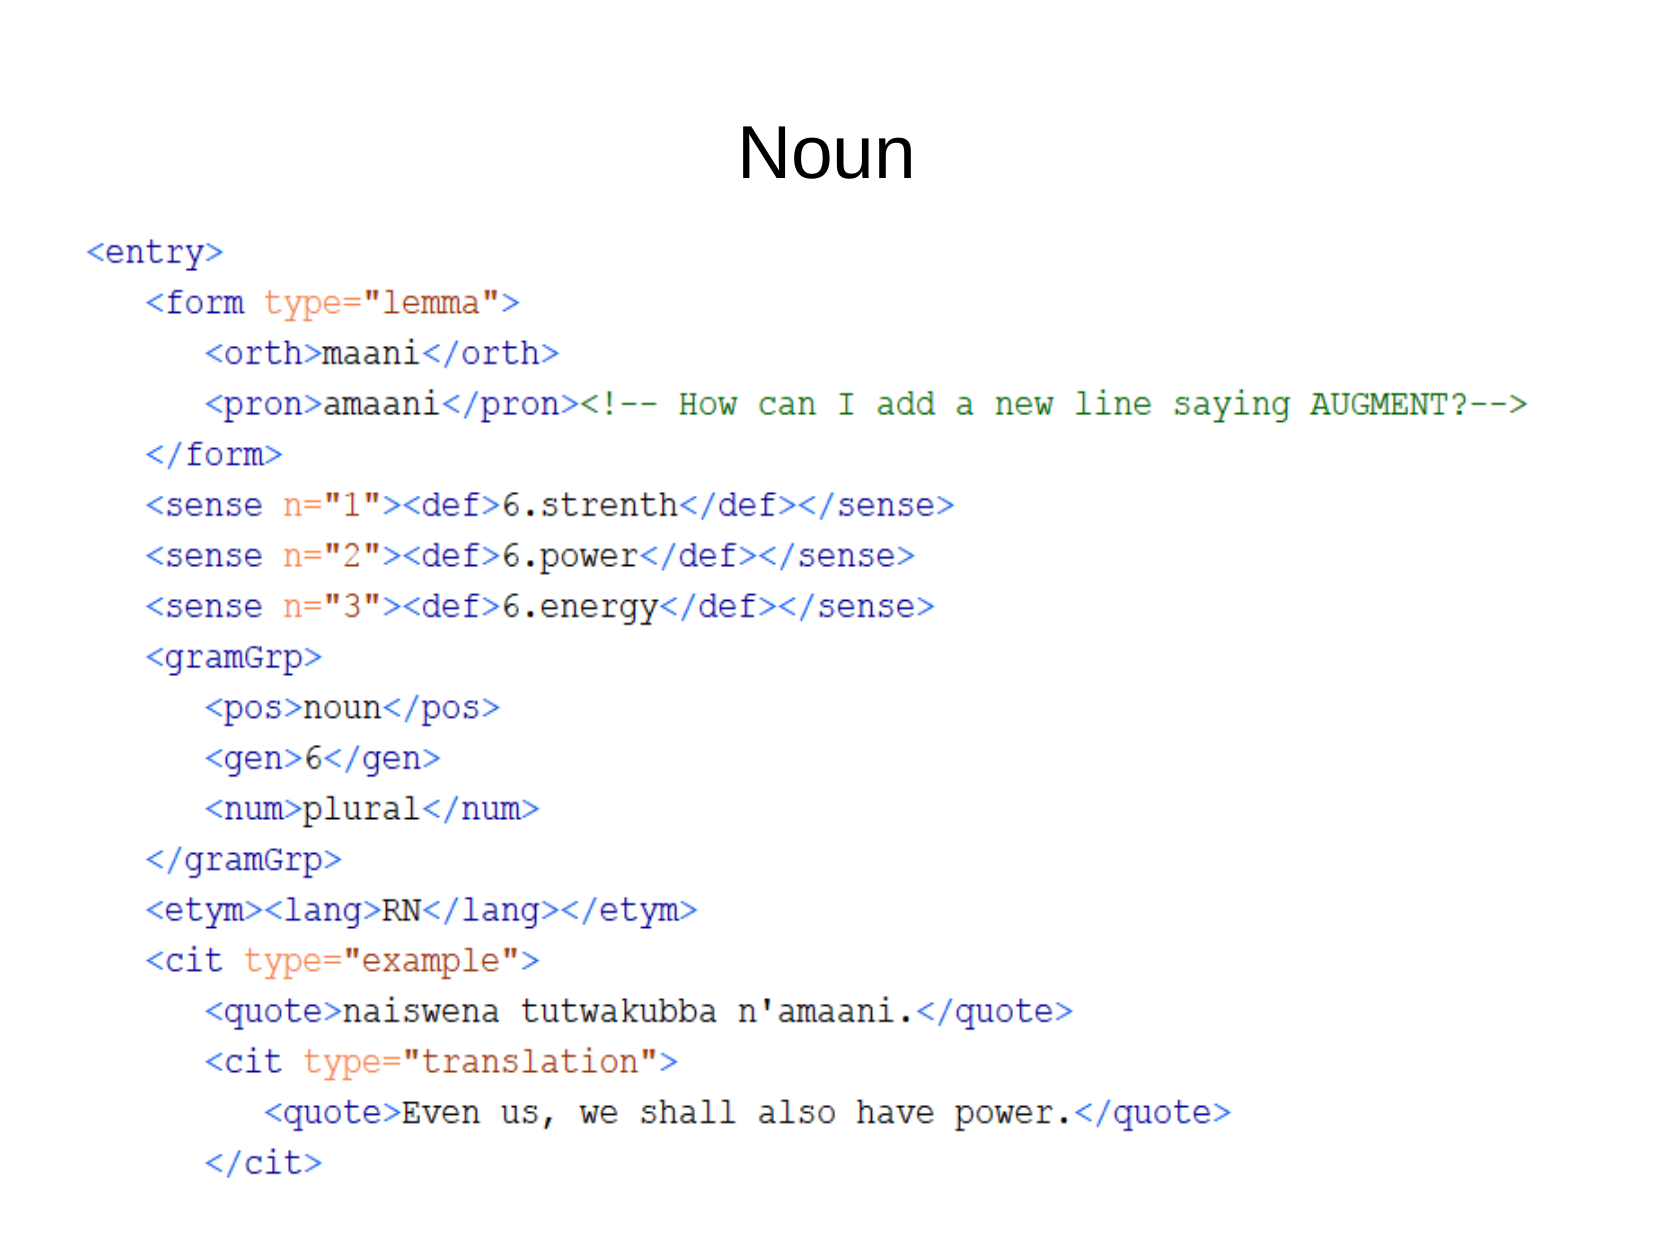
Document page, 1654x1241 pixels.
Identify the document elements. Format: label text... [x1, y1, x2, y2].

title Noun [82, 49, 1571, 257]
picture [59, 236, 1595, 1182]
